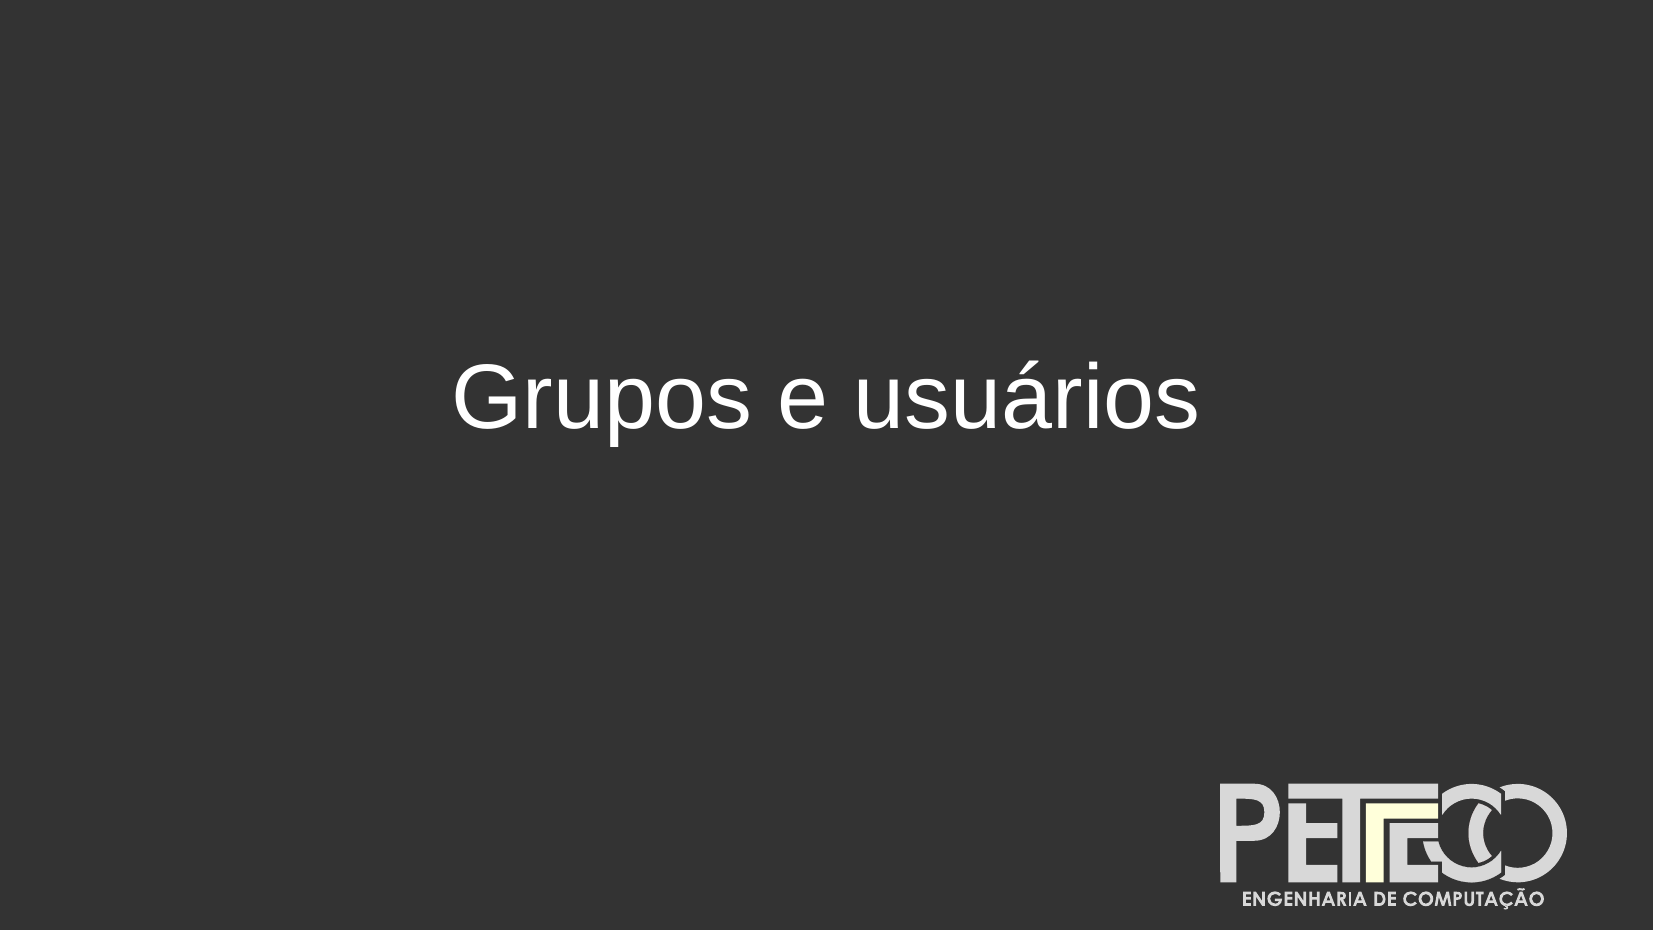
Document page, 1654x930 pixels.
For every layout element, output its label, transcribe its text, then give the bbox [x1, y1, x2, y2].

subtitle Grupos e usuários [82, 37, 1571, 757]
